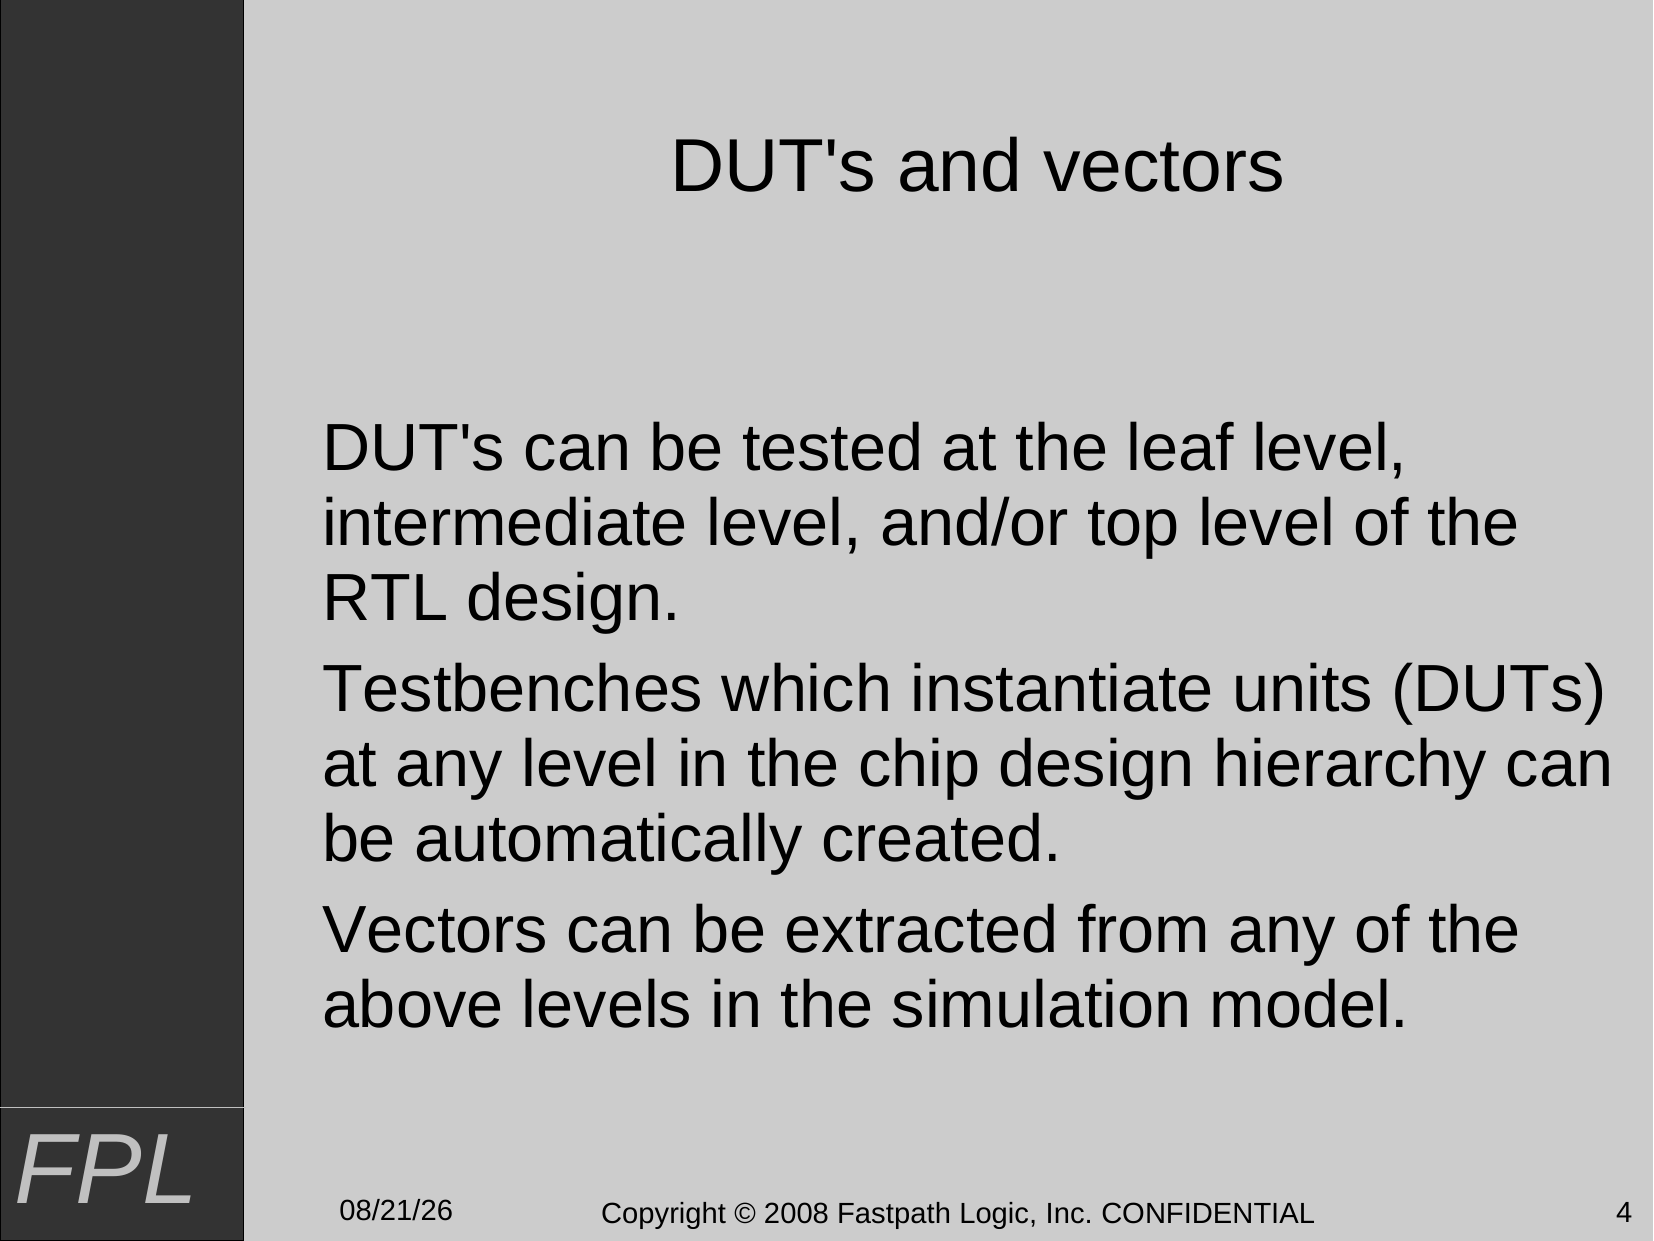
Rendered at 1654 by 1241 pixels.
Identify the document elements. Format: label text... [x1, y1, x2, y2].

subtitle DUT's can be tested at the leaf level, intermediate level, and/or top level of the RTL design. Testbenches which instantiate units (DUTs) at any level in the chip design hierarchy can be automatically created. Vectors can be extracted from any of the above levels in the simulation model. [322, 272, 1634, 1179]
title DUT's and vectors [426, 57, 1529, 272]
